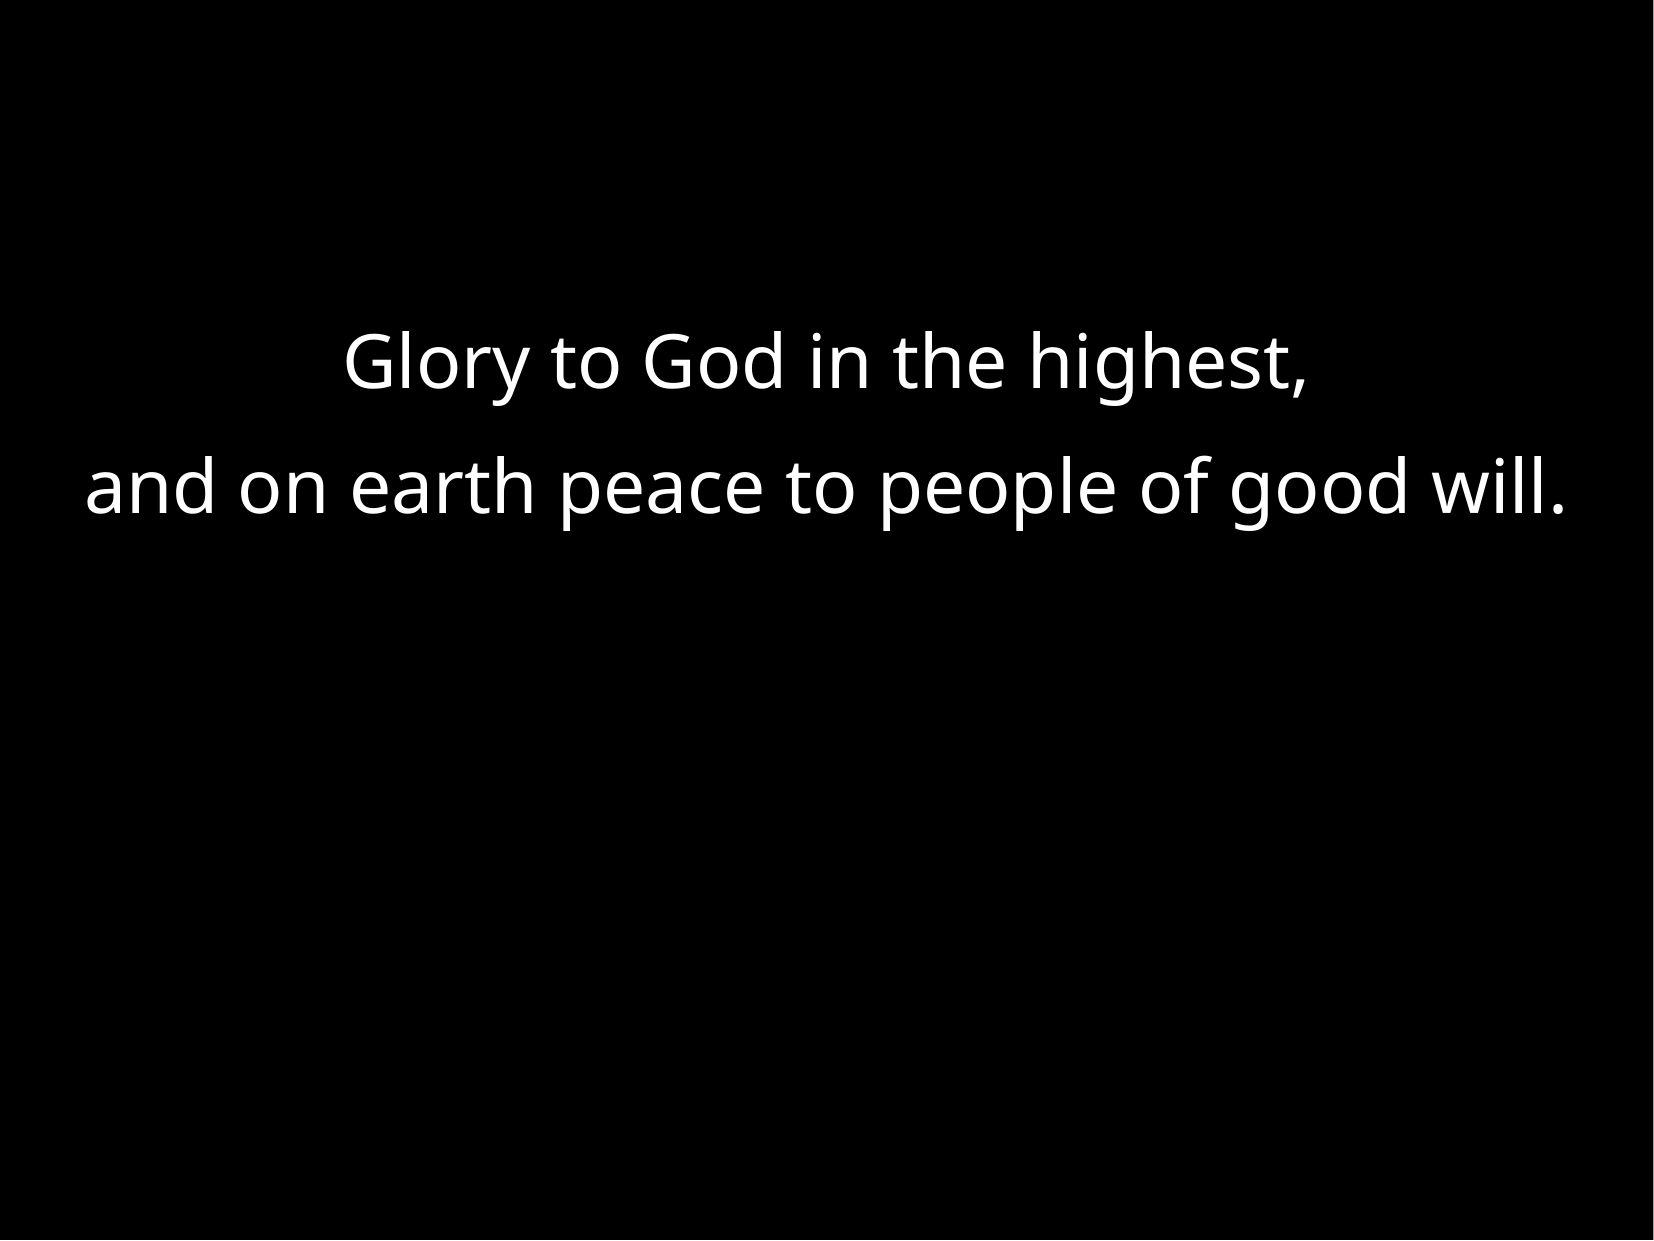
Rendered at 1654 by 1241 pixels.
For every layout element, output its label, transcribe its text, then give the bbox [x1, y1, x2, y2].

list Glory to God in the highest, and on earth peace to people of good will. [0, 307, 1654, 1027]
